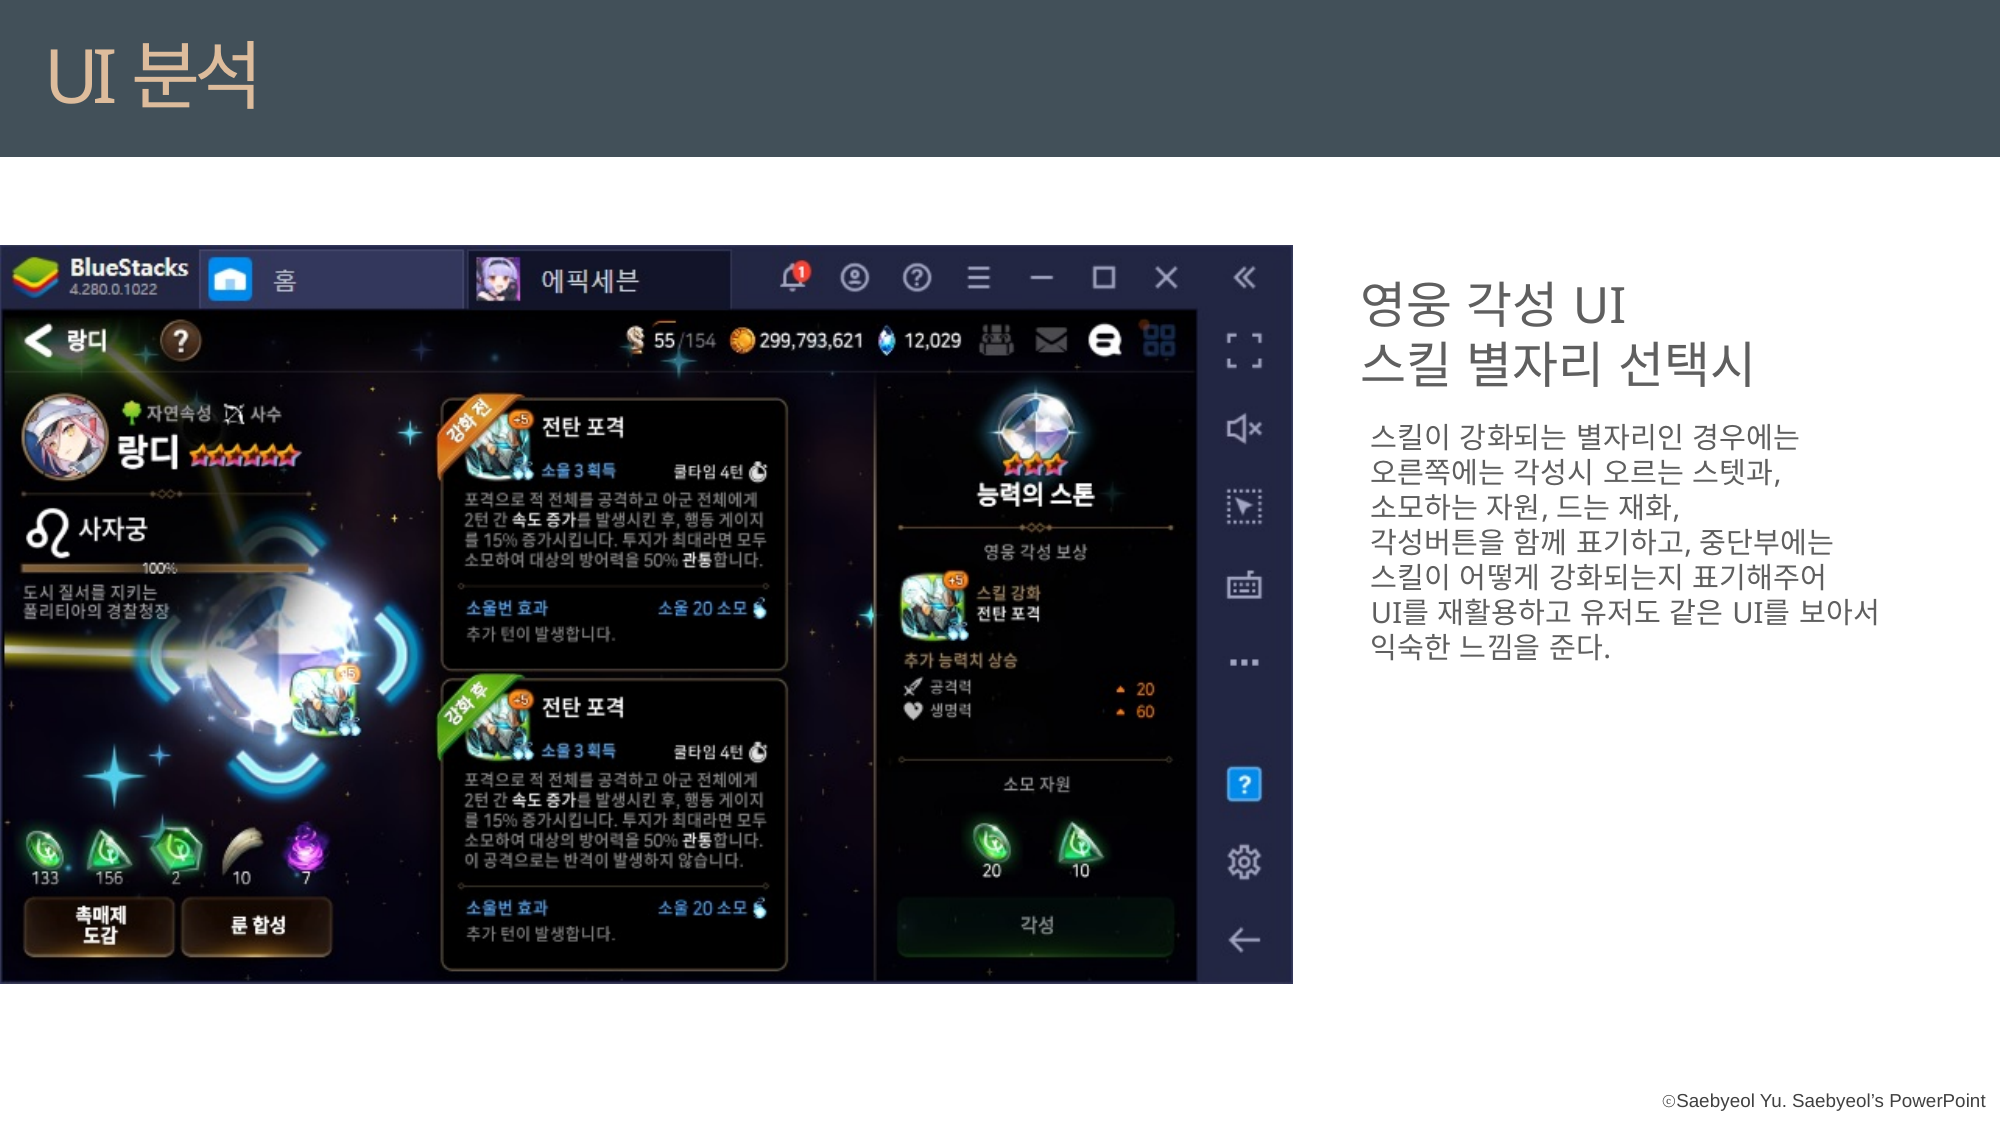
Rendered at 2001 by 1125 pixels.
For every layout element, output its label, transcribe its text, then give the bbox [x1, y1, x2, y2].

text_box 영웅 각성 UI 스킬 별자리 선택시 [1346, 265, 1772, 401]
text_box 스킬이 강화되는 별자리인 경우에는 오른쪽에는 각성시 오르는 스텟과, 소모하는 자원, 드는 재화, 각성버튼을 함께 표기하고, 중단부에는 스킬이 어떻게 강화되는지 표기해주어 UI를 재활용하고 유저도 같은 UI를 보아서 익숙한 느낌을 준다. [1356, 412, 1896, 672]
text_box UI 분석 [29, 20, 705, 126]
picture [0, 245, 1293, 984]
text_box [0, 0, 2000, 157]
